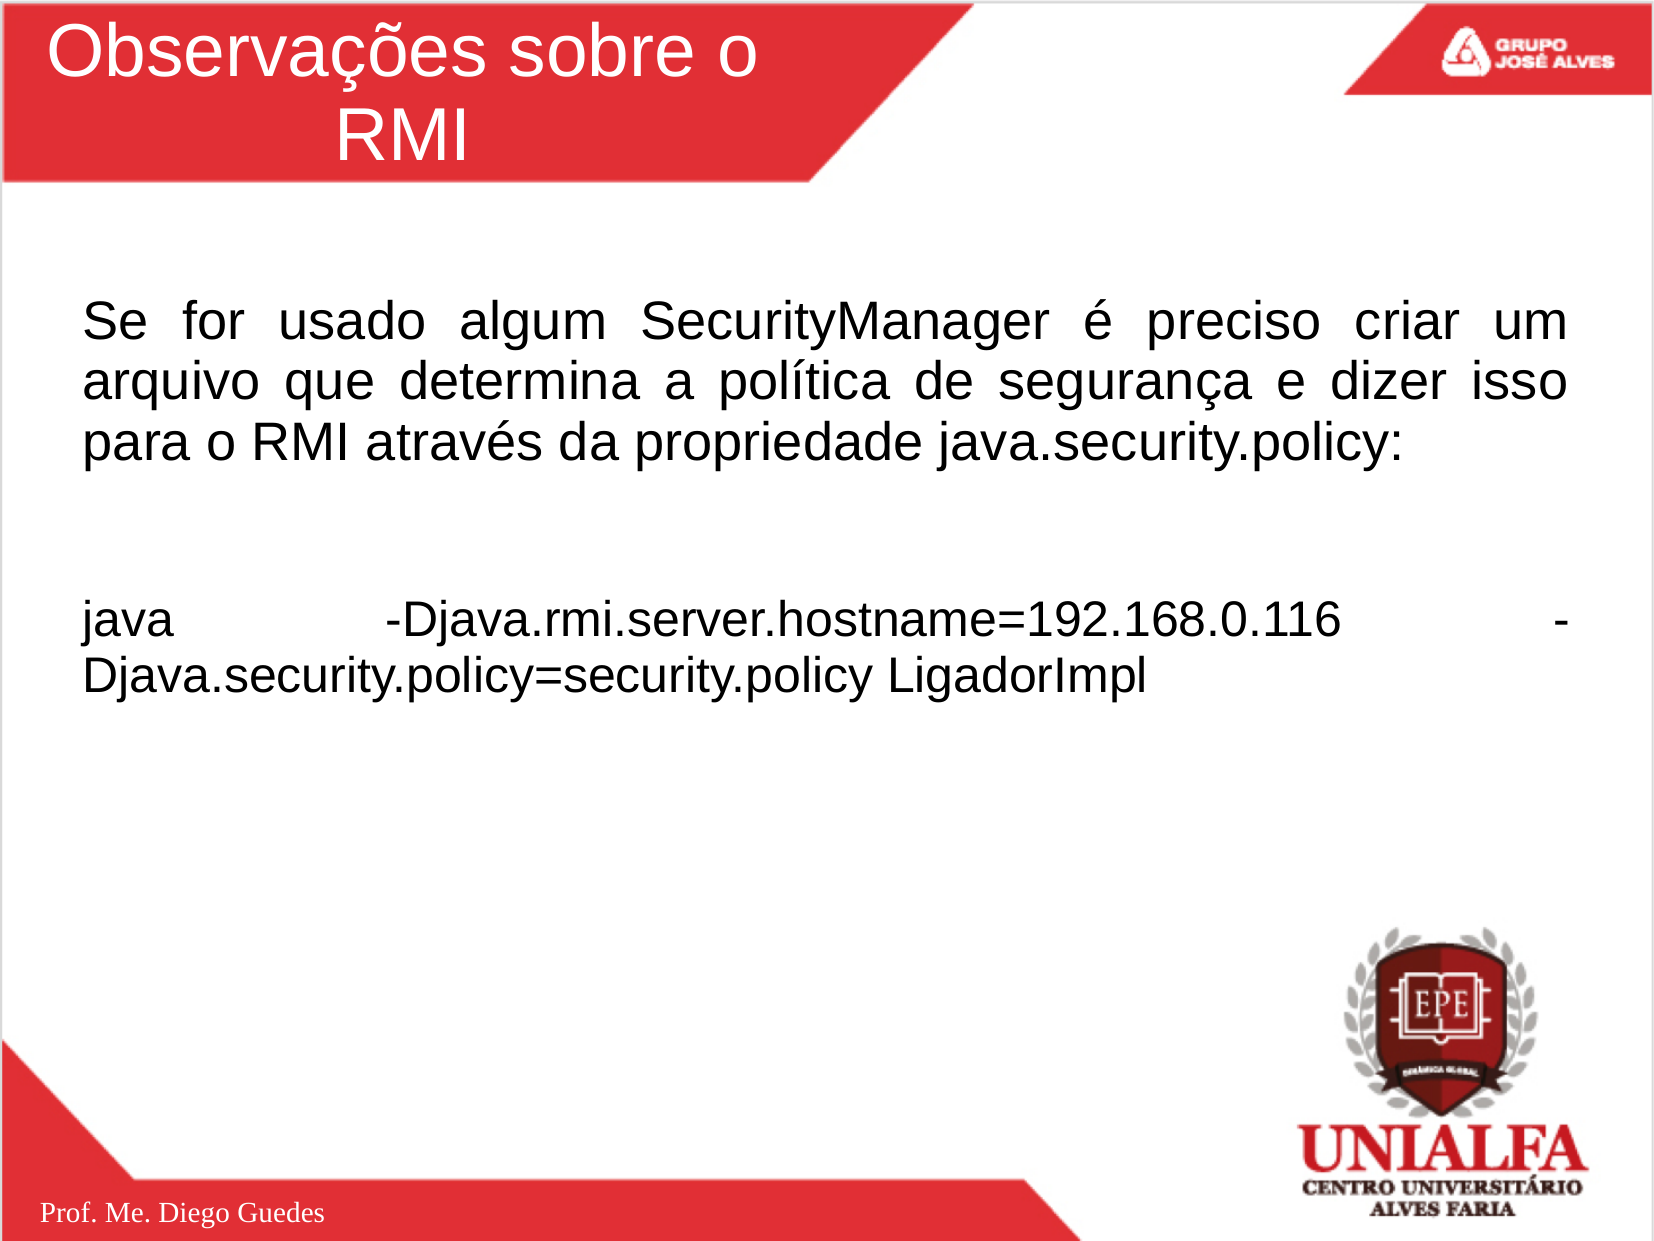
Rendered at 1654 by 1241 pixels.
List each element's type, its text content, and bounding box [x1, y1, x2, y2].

picture [0, 0, 1654, 1241]
list Se for usado algum SecurityManager é preciso criar um arquivo que determina a política de segurança e dizer isso para o RMI através da propriedade java.security.policy: java -Djava.rmi.server.hostname=192.168.0.116 -Djava.security.policy=security.policy LigadorImpl [82, 290, 1571, 1010]
title Observações sobre o RMI [6, 8, 799, 176]
